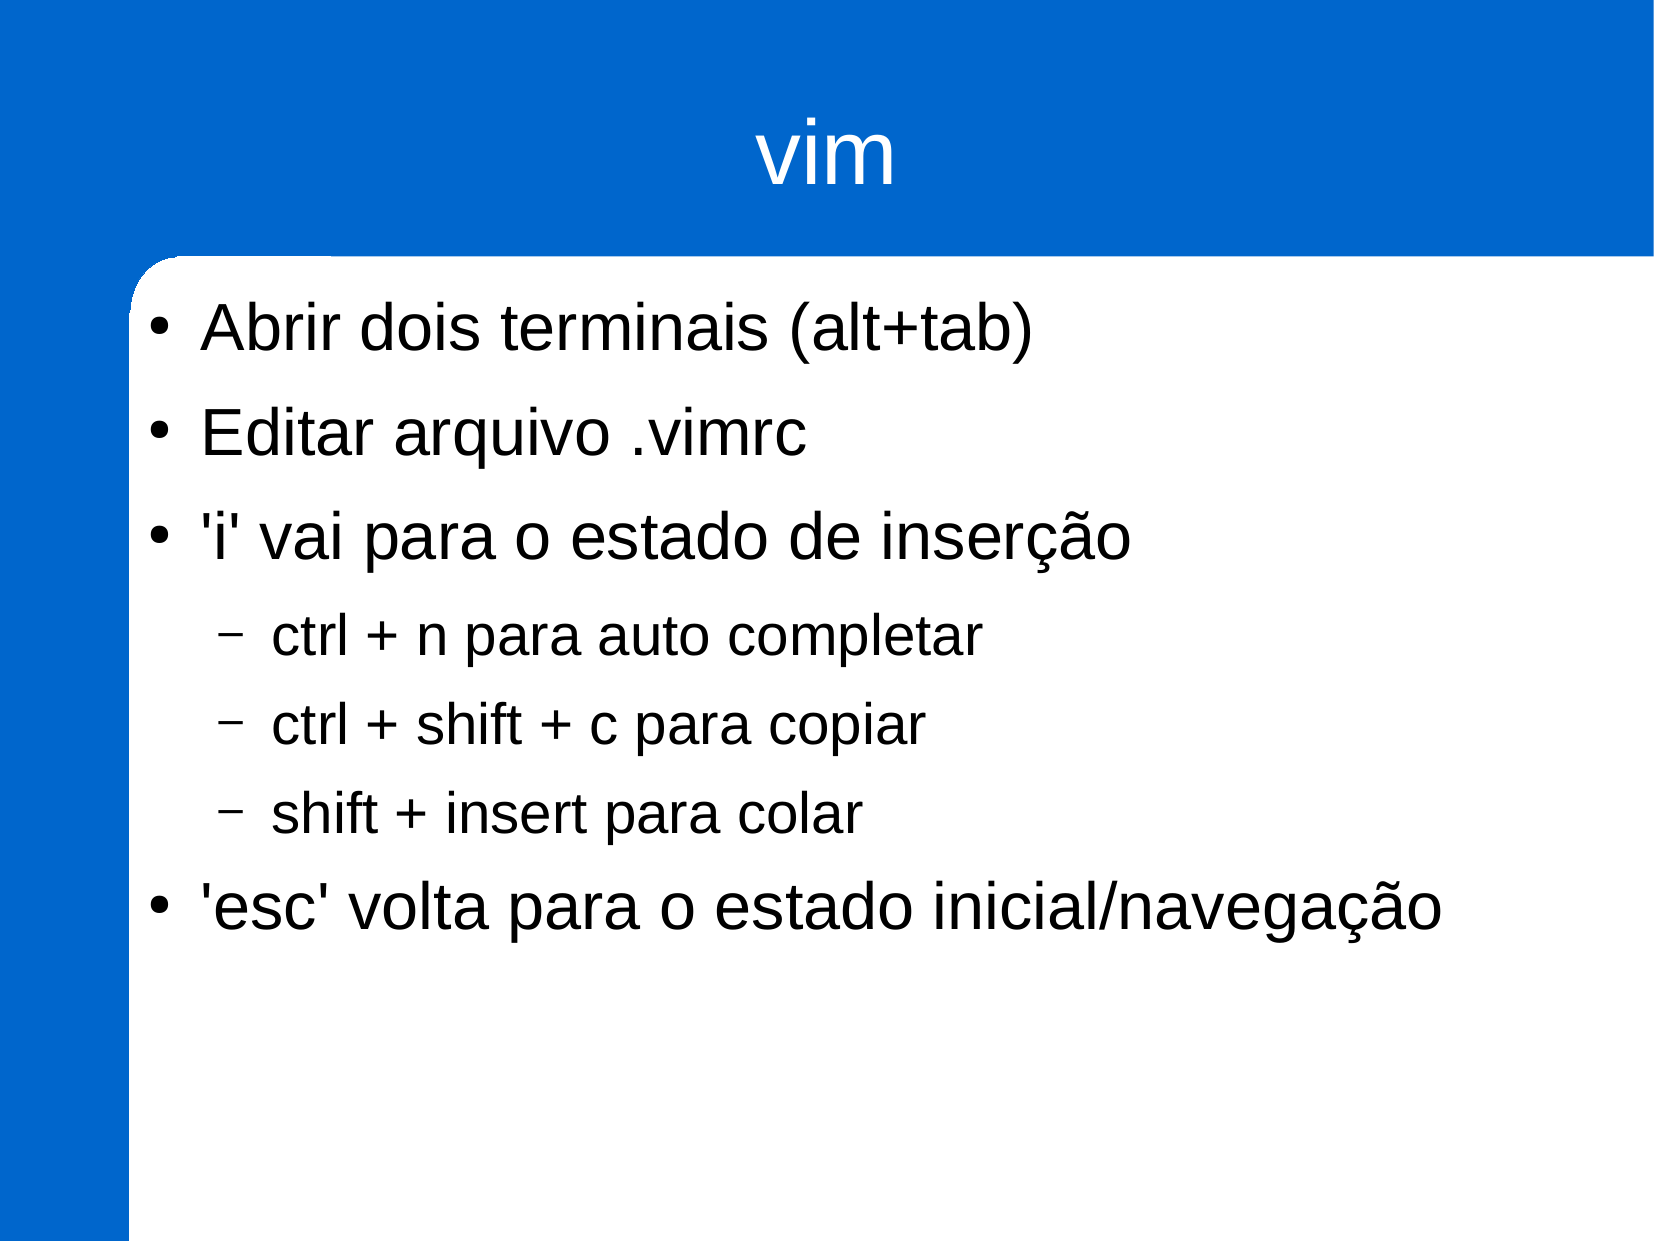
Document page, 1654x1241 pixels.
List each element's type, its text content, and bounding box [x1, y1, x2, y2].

list Abrir dois terminais (alt+tab) Editar arquivo .vimrc 'i' vai para o estado de inserção ctrl + n para auto completar ctrl + shift + c para copiar shift + insert para colar 'esc' volta para o estado inicial/navegação [129, 290, 1619, 1010]
title vim [82, 49, 1571, 257]
